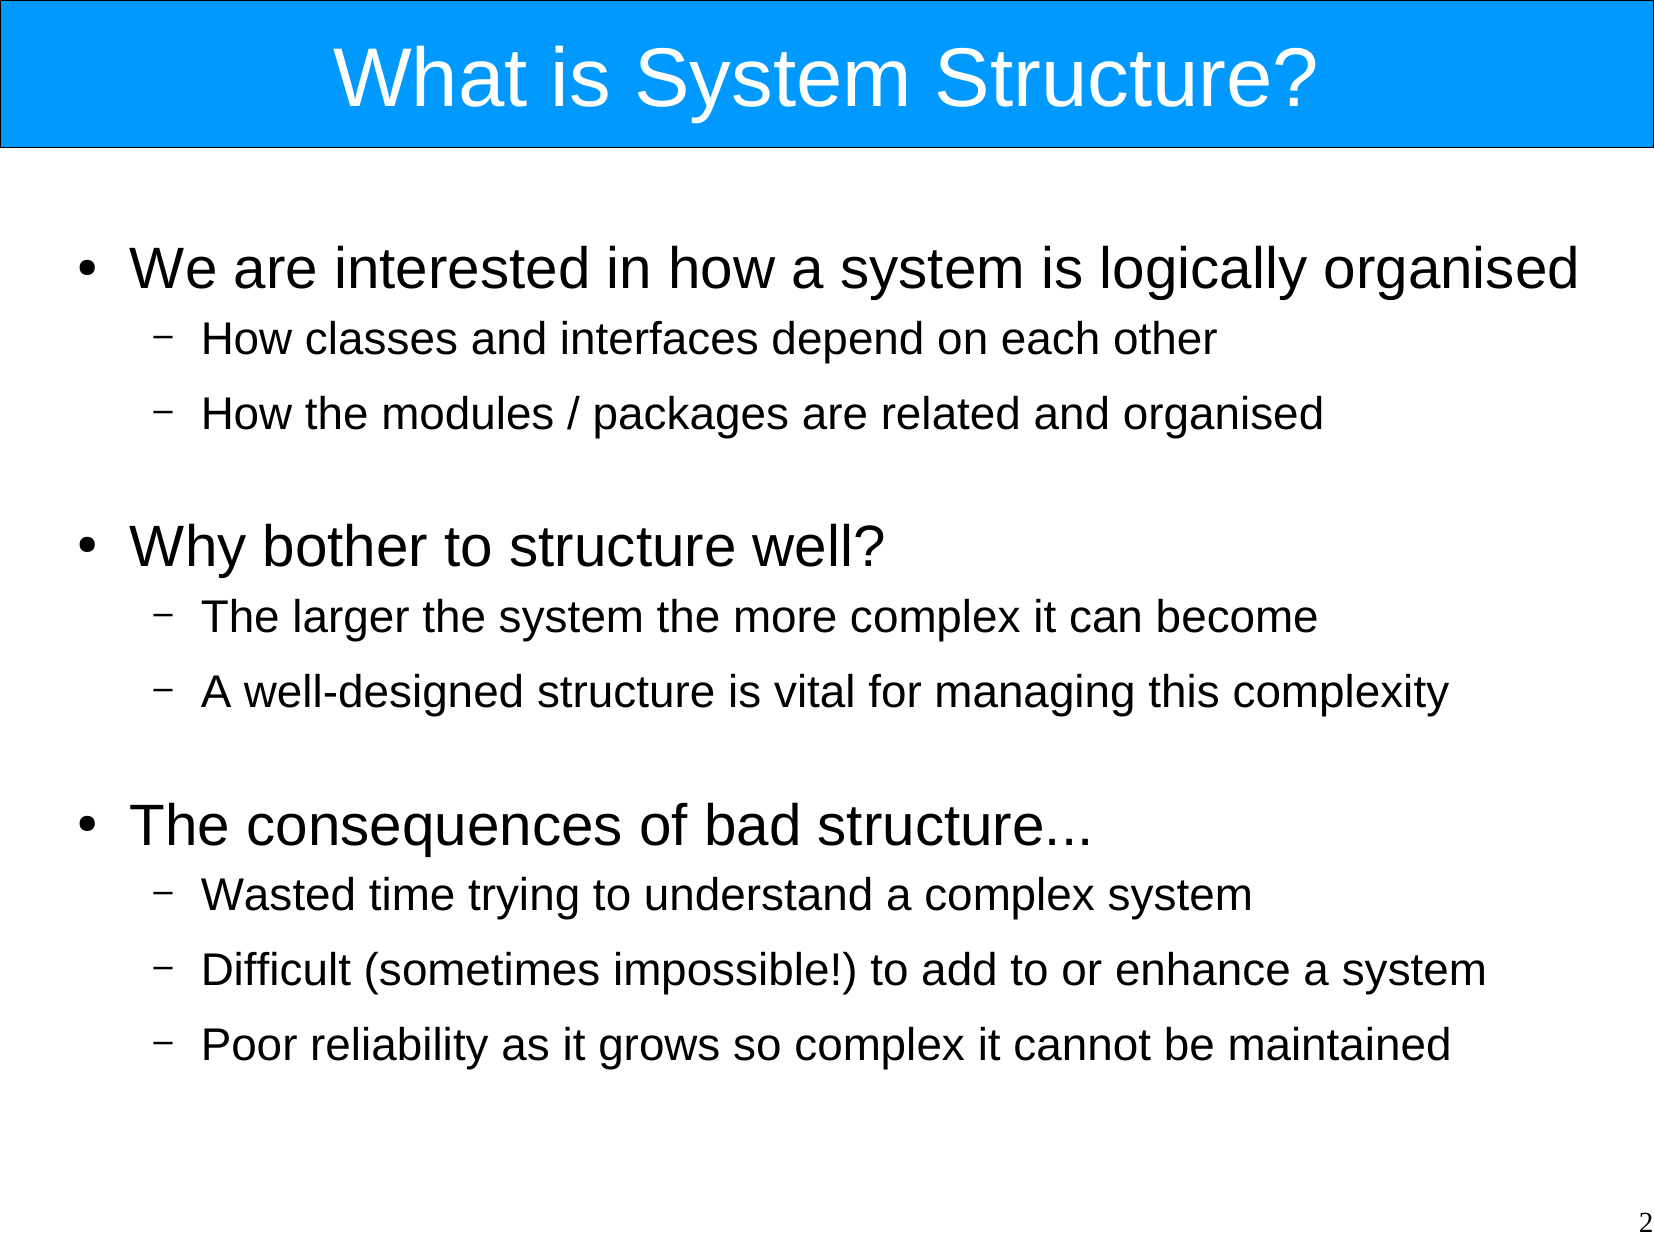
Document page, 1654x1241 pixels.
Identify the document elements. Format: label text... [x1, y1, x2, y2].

list We are interested in how a system is logically organised How classes and interfaces depend on each other How the modules / packages are related and organised Why bother to structure well? The larger the system the more complex it can become A well-designed structure is vital for managing this complexity The consequences of bad structure... Wasted time trying to understand a complex system Difficult (sometimes impossible!) to add to or enhance a system Poor reliability as it grows so complex it cannot be maintained [59, 236, 1595, 1182]
title What is System Structure? [82, 13, 1571, 142]
